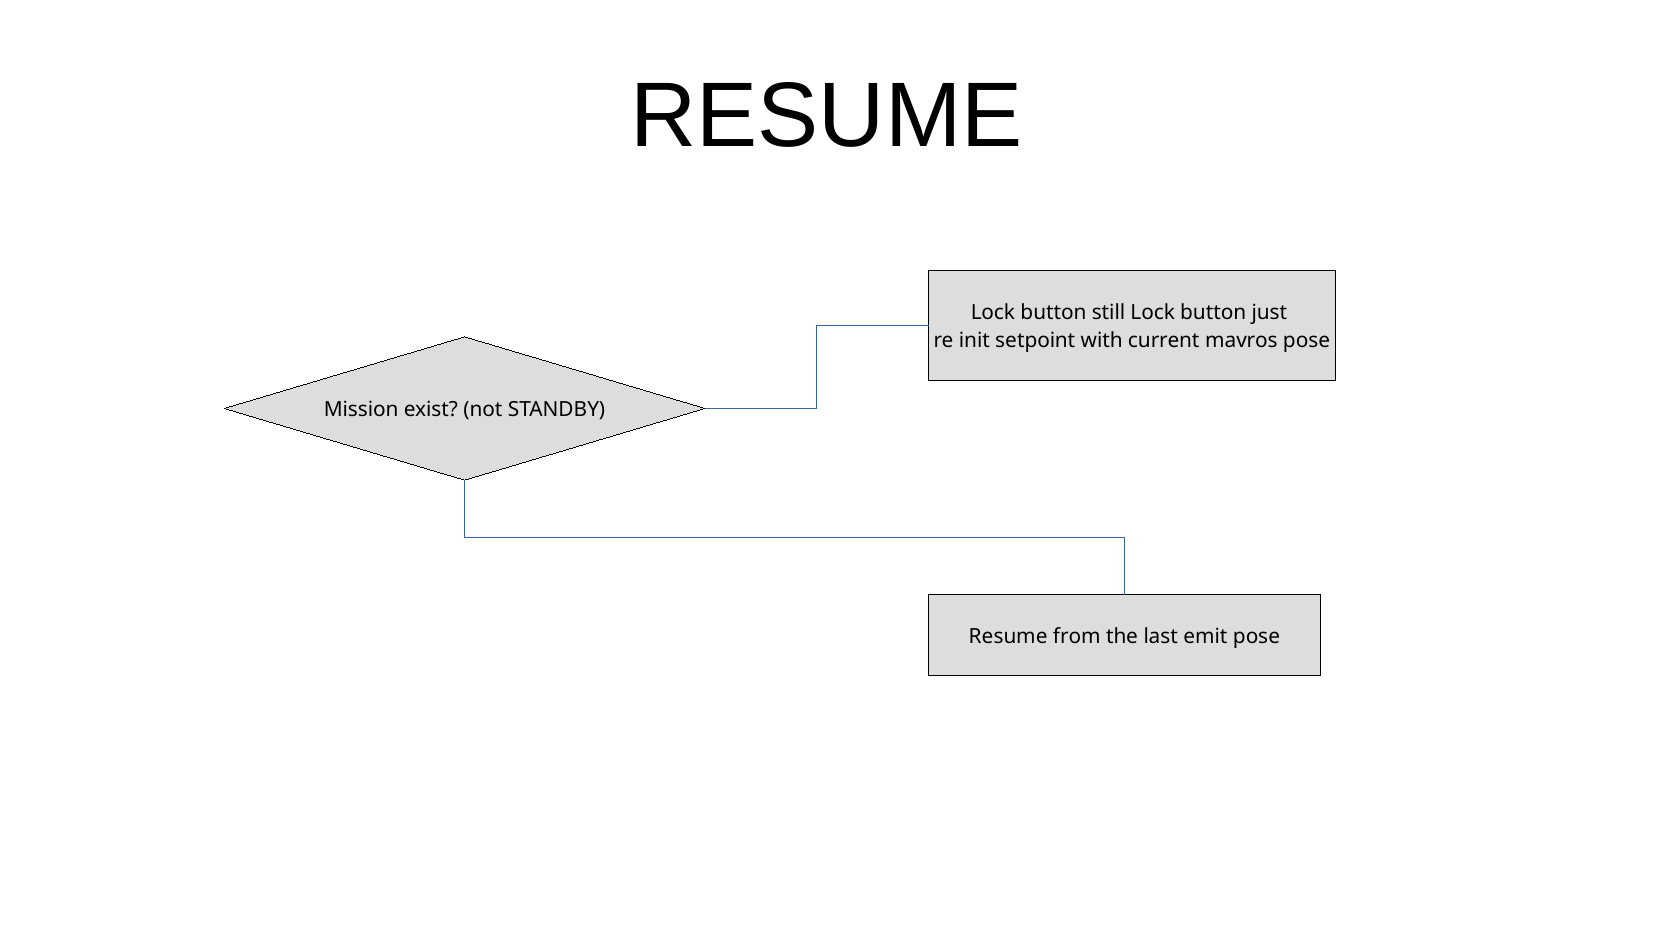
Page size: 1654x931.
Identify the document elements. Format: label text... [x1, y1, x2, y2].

text_box Mission exist? (not STANDBY) [224, 336, 705, 480]
text_box Lock button still Lock button just re init setpoint with current mavros pose [928, 270, 1336, 381]
text_box Resume from the last emit pose [928, 594, 1321, 676]
title RESUME [82, 37, 1571, 193]
